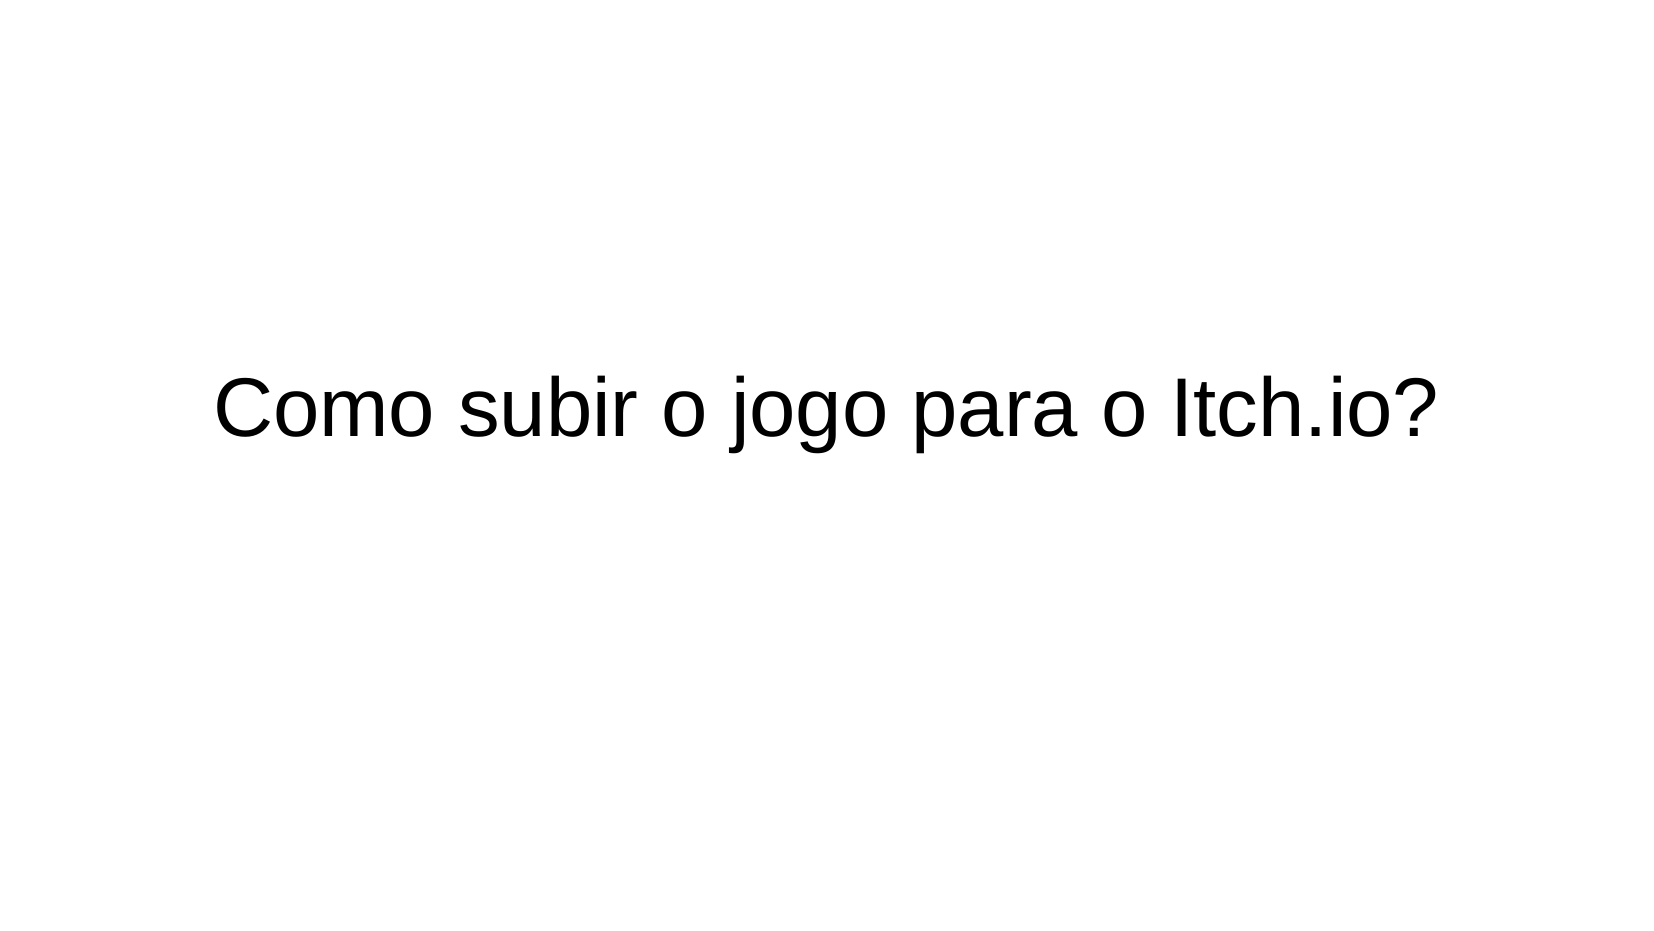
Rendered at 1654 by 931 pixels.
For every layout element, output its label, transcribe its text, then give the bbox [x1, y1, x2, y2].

text_box Como subir o jogo para o Itch.io? [118, 354, 1536, 591]
